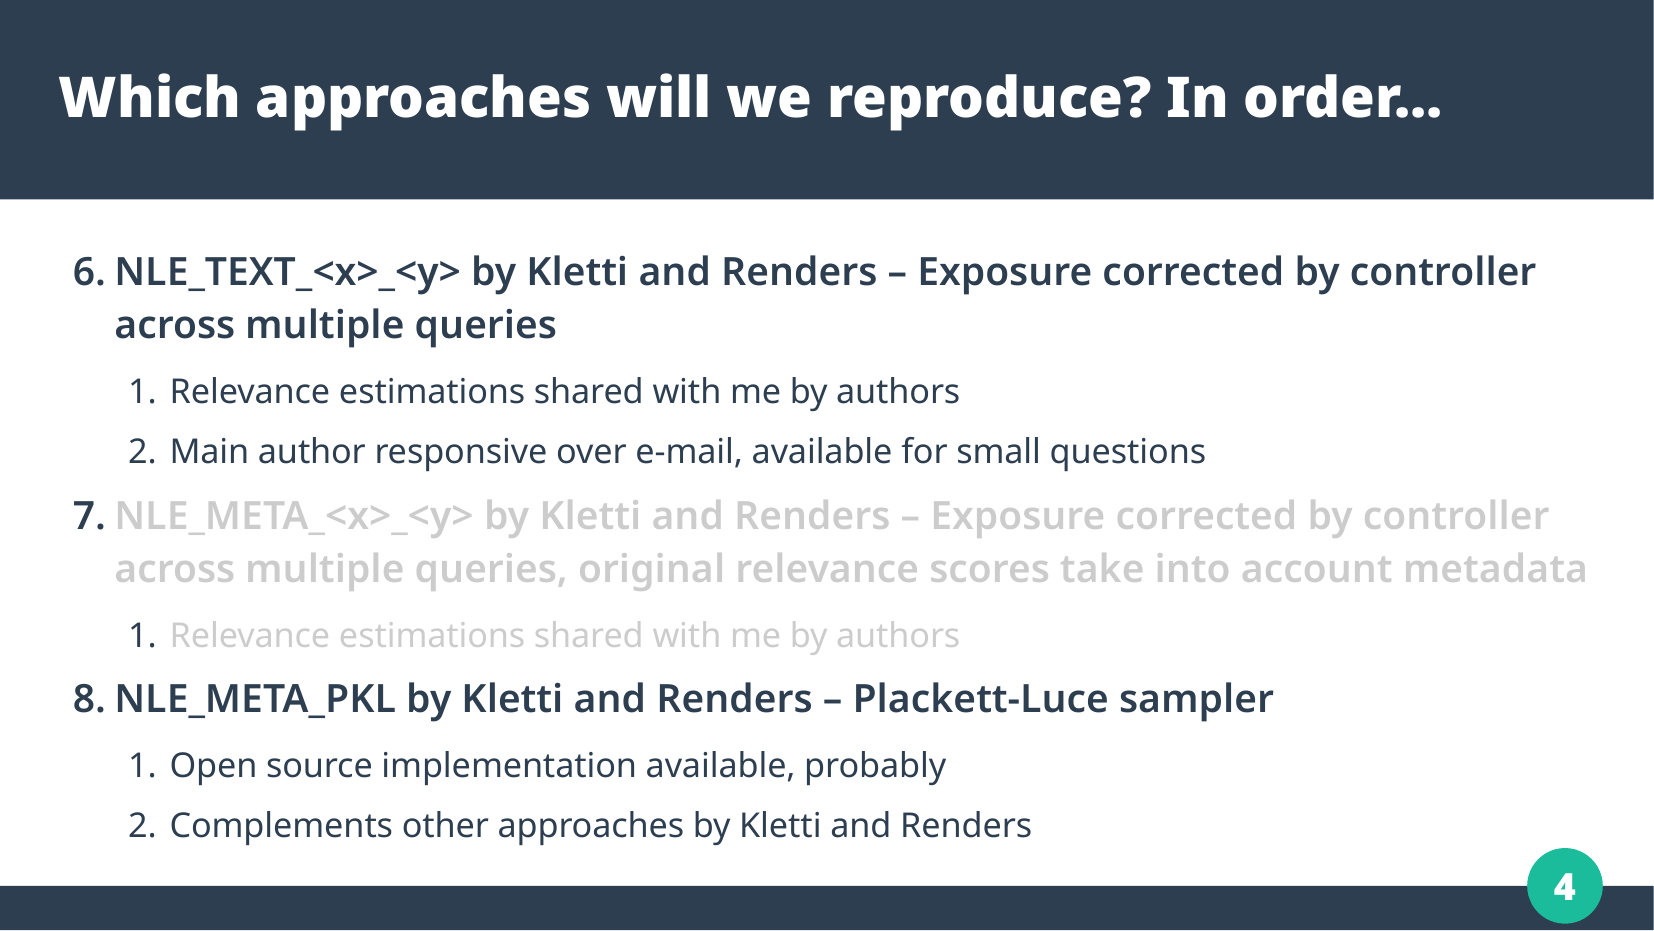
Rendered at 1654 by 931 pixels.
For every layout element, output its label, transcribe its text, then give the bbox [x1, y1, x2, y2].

title Which approaches will we reproduce? In order... [59, 37, 1595, 156]
list NLE_TEXT_<x>_<y> by Kletti and Renders – Exposure corrected by controller across multiple queries Relevance estimations shared with me by authors Main author responsive over e-mail, available for small questions NLE_META_<x>_<y> by Kletti and Renders – Exposure corrected by controller across multiple queries, original relevance scores take into account metadata Relevance estimations shared with me by authors NLE_META_PKL by Kletti and Renders – Plackett-Luce sampler Open source implementation available, probably Complements other approaches by Kletti and Renders [59, 243, 1595, 864]
